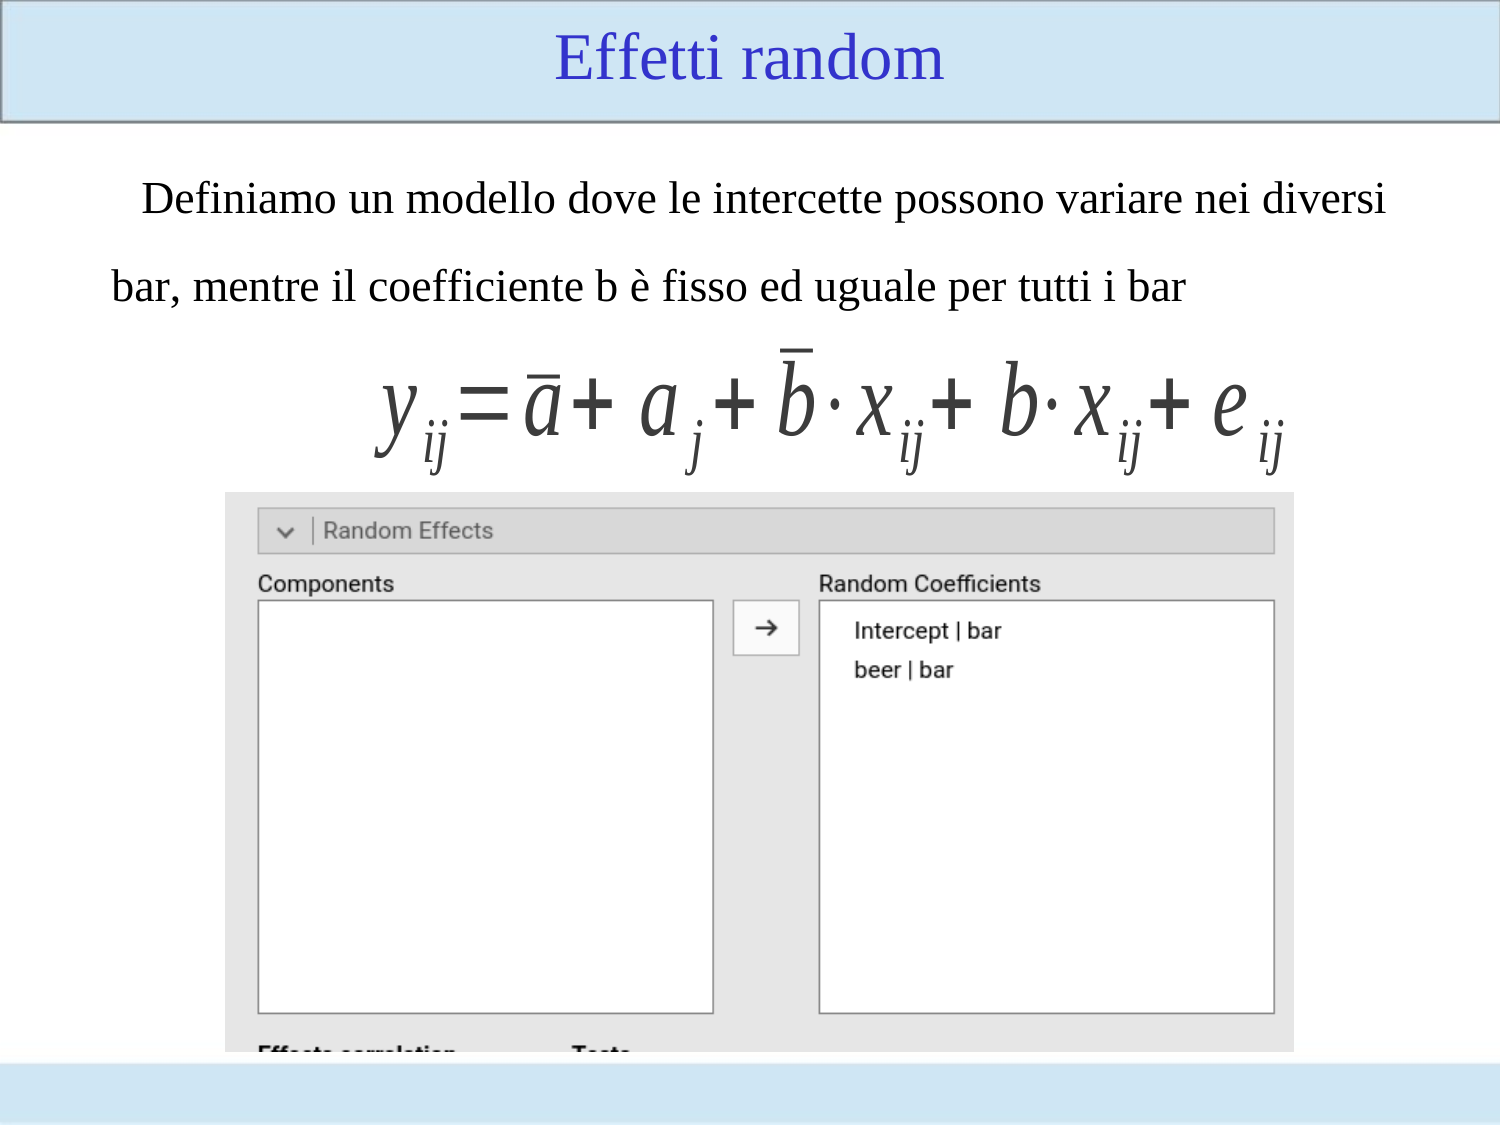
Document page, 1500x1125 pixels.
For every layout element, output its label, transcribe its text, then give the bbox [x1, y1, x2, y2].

text_box Definiamo un modello dove le intercette possono variare nei diversi bar, mentre il coefficiente b è fisso ed uguale per tutti i bar [96, 126, 1463, 318]
chart [351, 342, 1302, 476]
title Effetti random [112, 0, 1388, 126]
picture [0, 0, 1500, 1125]
